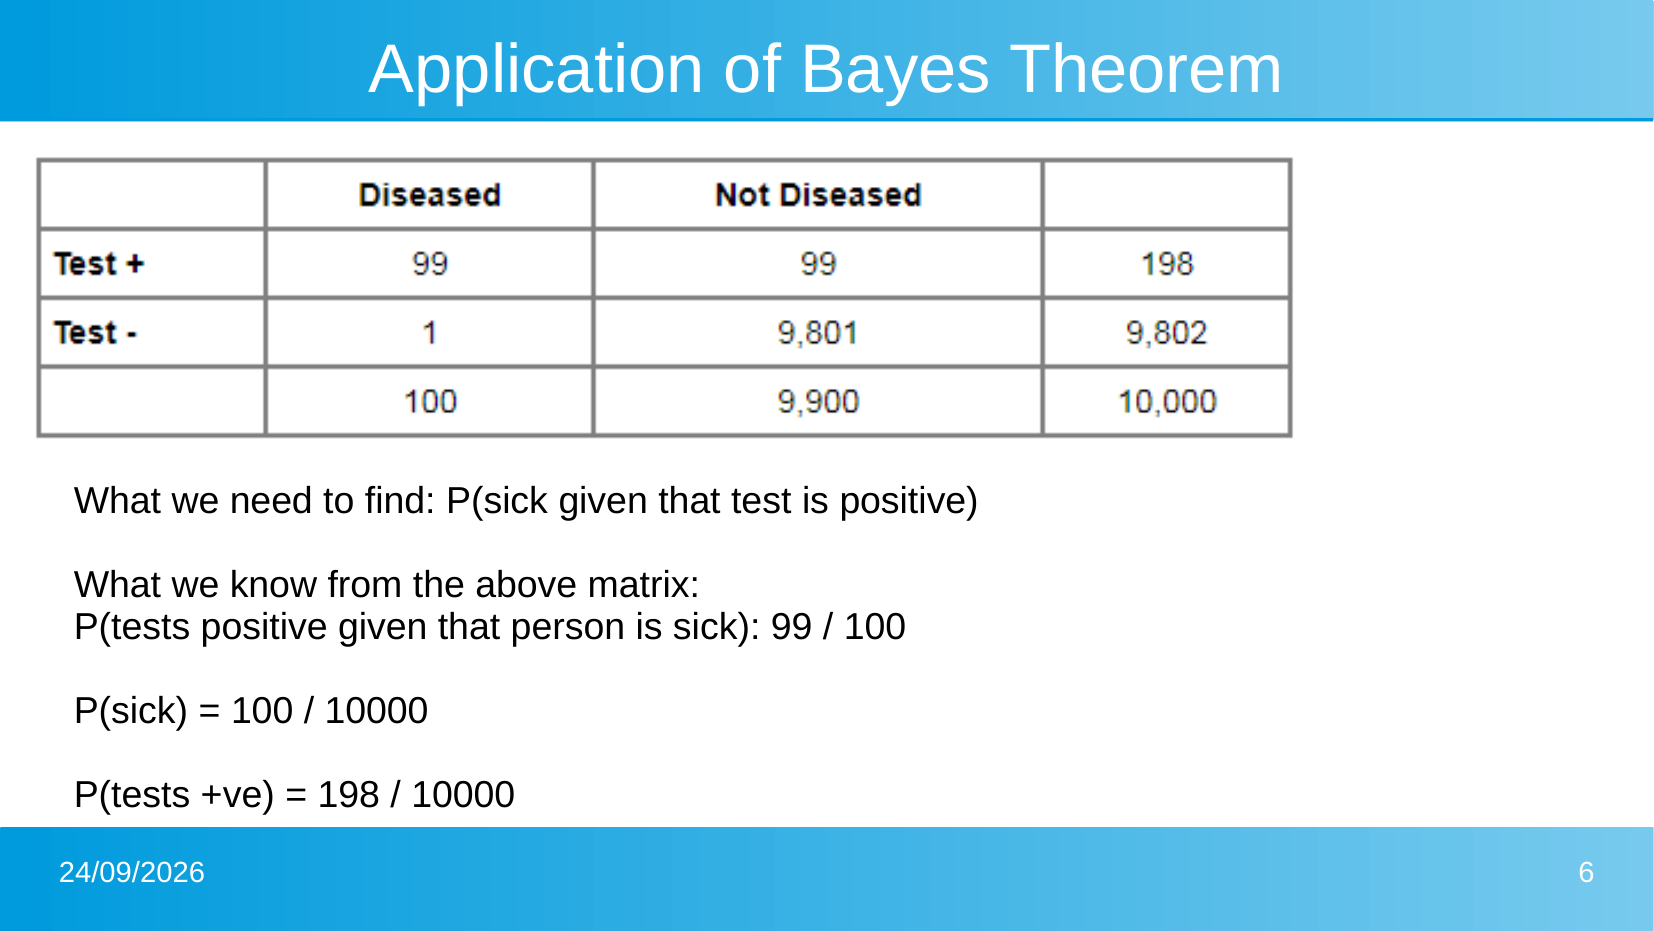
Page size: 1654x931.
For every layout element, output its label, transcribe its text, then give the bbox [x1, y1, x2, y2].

picture [28, 147, 1300, 443]
text_box What we need to find: P(sick given that test is positive) What we know from the above matrix: P(tests positive given that person is sick): 99 / 100 P(sick) = 100 / 10000 P(tests +ve) = 198 / 10000 [59, 472, 1329, 824]
title Application of Bayes Theorem [59, 29, 1595, 108]
